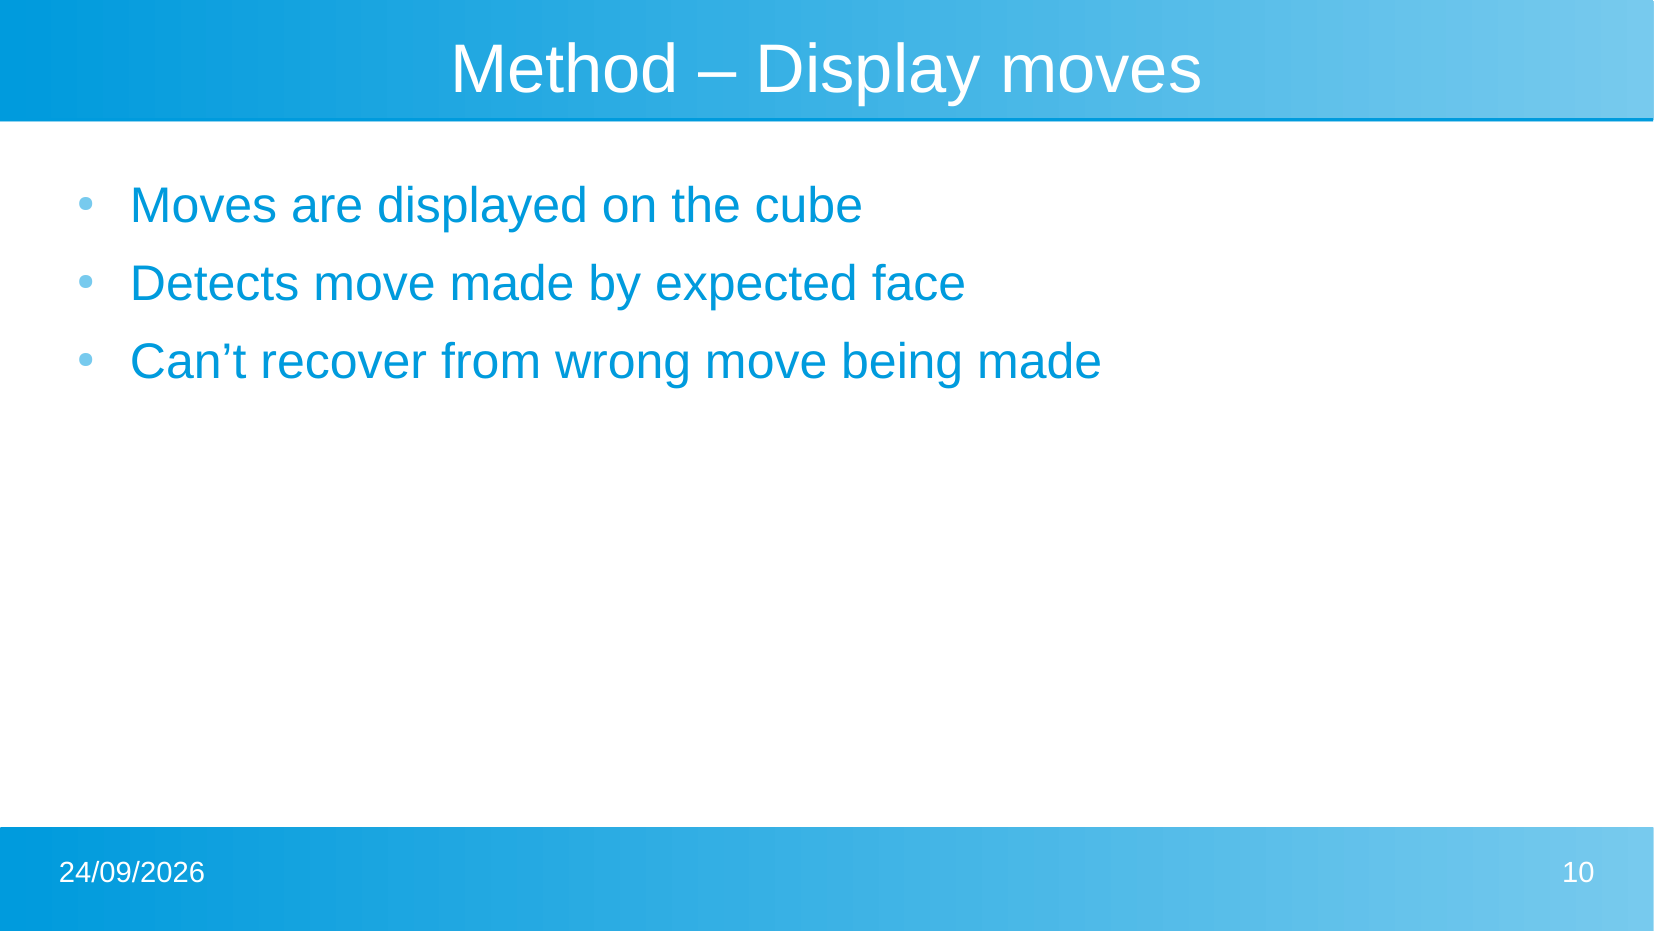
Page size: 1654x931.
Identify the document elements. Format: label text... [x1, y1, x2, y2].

list Moves are displayed on the cube Detects move made by expected face Can’t recover from wrong move being made [59, 177, 1595, 768]
title Method – Display moves [59, 29, 1595, 108]
